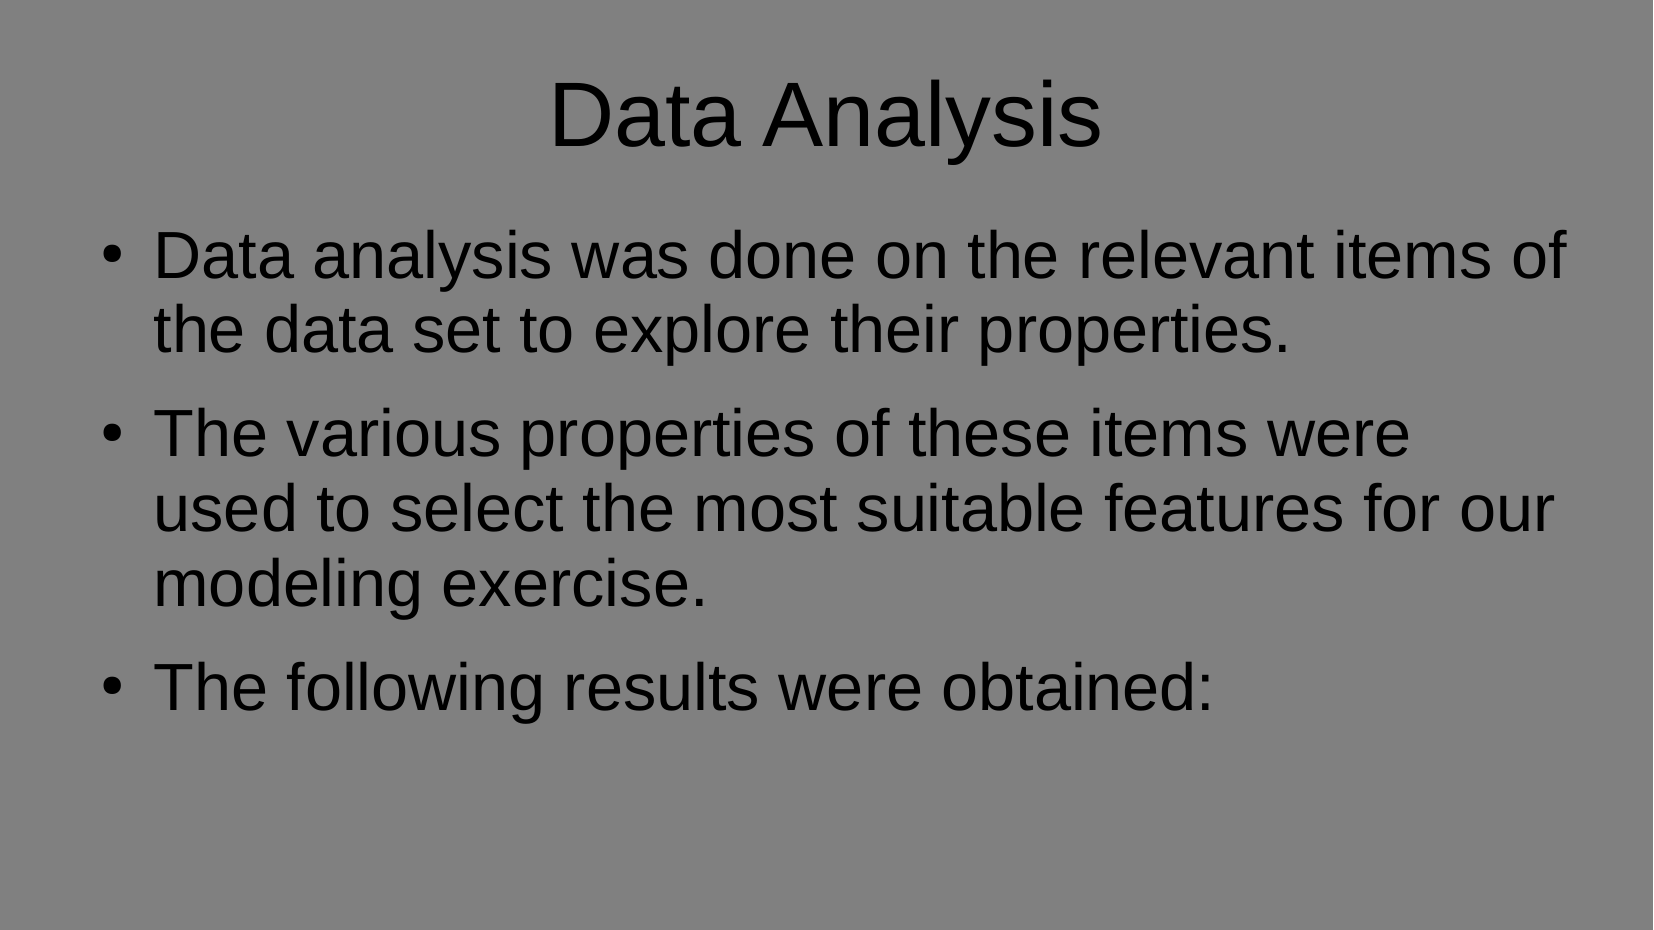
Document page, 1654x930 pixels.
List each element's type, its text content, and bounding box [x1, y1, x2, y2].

title Data Analysis [82, 37, 1571, 193]
list Data analysis was done on the relevant items of the data set to explore their properties. The various properties of these items were used to select the most suitable features for our modeling exercise. The following results were obtained: [82, 217, 1571, 757]
